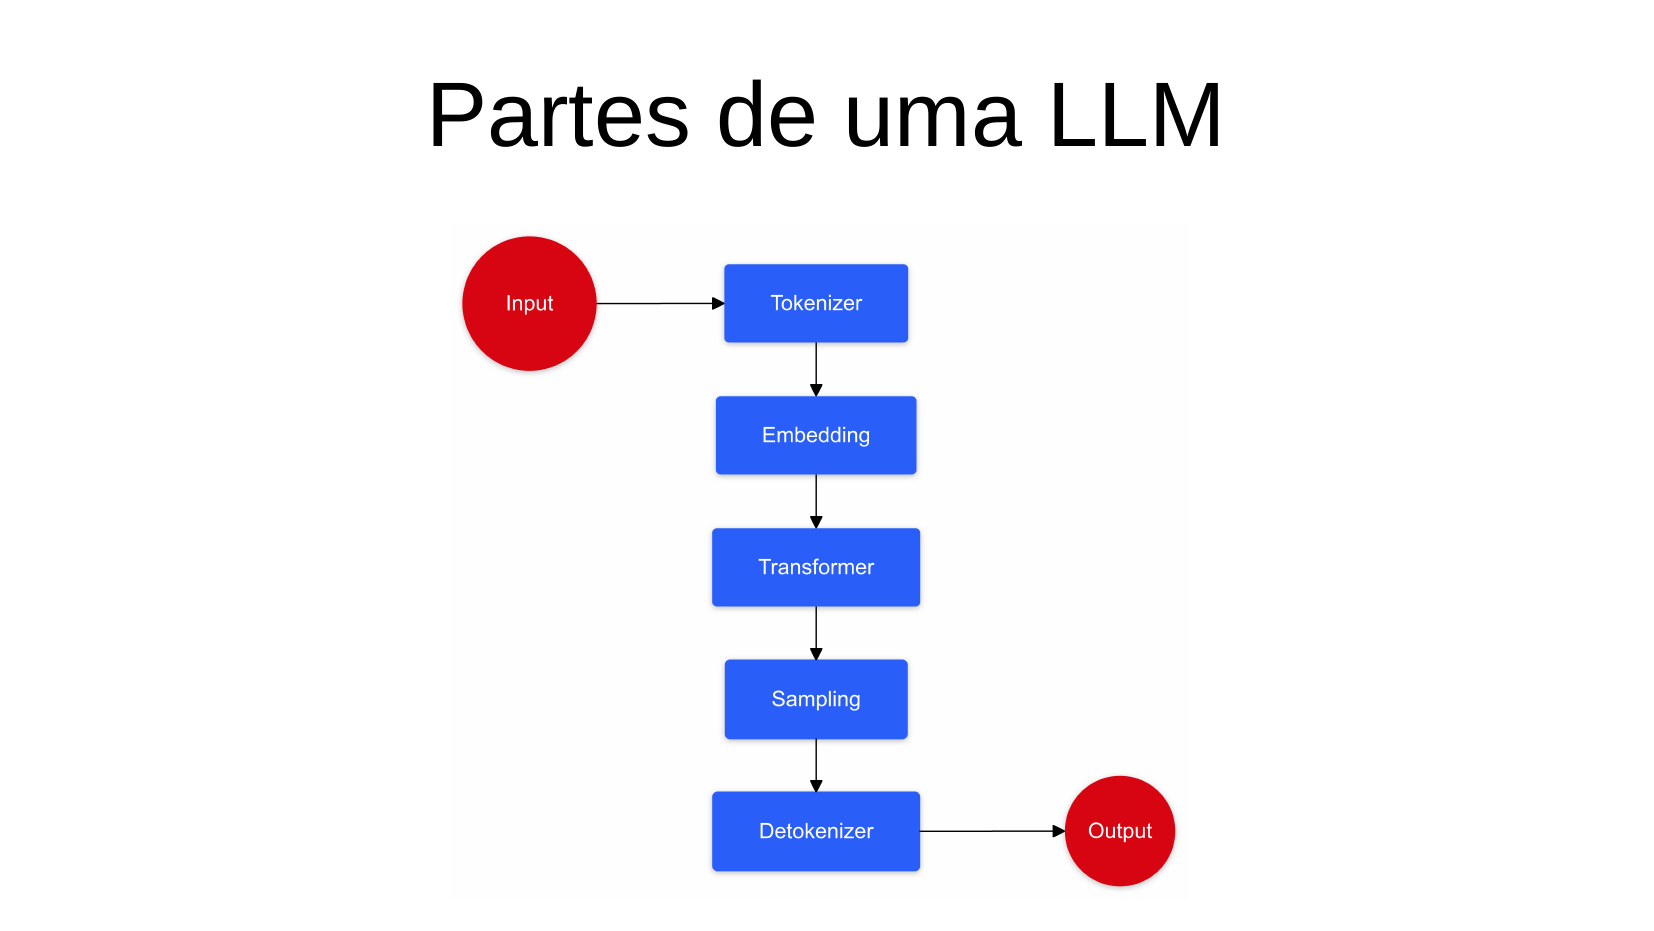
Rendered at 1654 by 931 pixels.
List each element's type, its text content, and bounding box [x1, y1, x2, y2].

picture [450, 224, 1189, 901]
title Partes de uma LLM [82, 37, 1571, 193]
